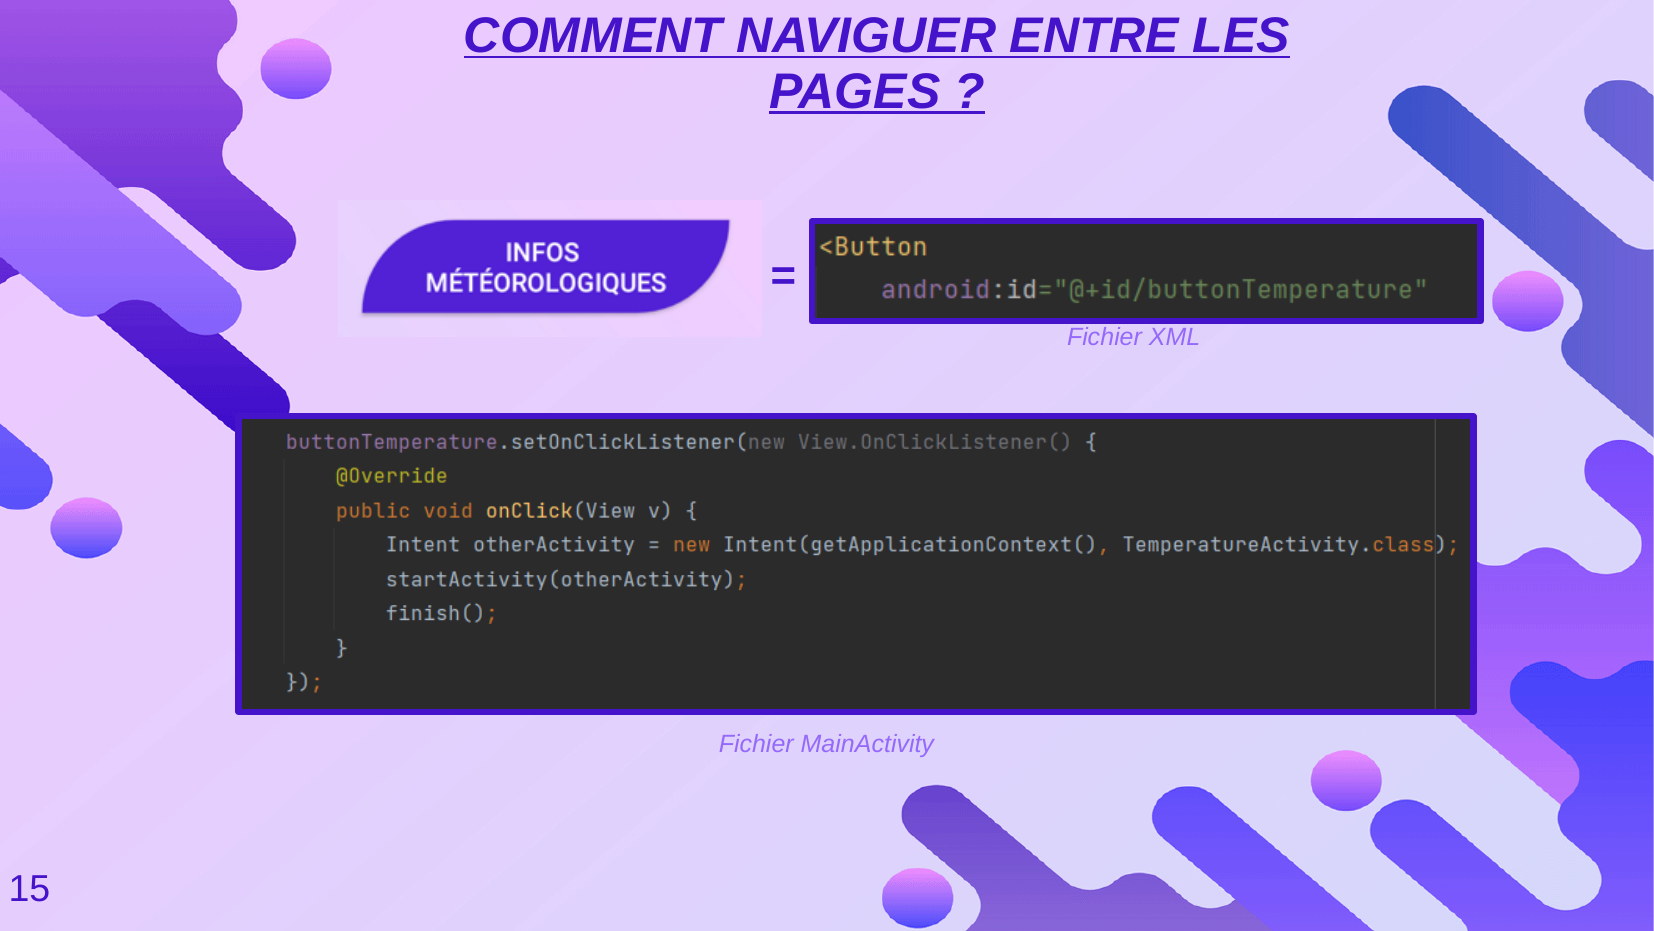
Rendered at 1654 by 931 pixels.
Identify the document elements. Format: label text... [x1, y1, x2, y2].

picture [0, 0, 1654, 931]
text_box Fichier XML [927, 315, 1341, 359]
text_box 15 [0, 860, 66, 931]
text_box COMMENT NAVIGUER ENTRE LES PAGES ? [360, 0, 1394, 127]
text_box Fichier MainActivity [620, 721, 1034, 765]
text_box = [755, 243, 815, 308]
